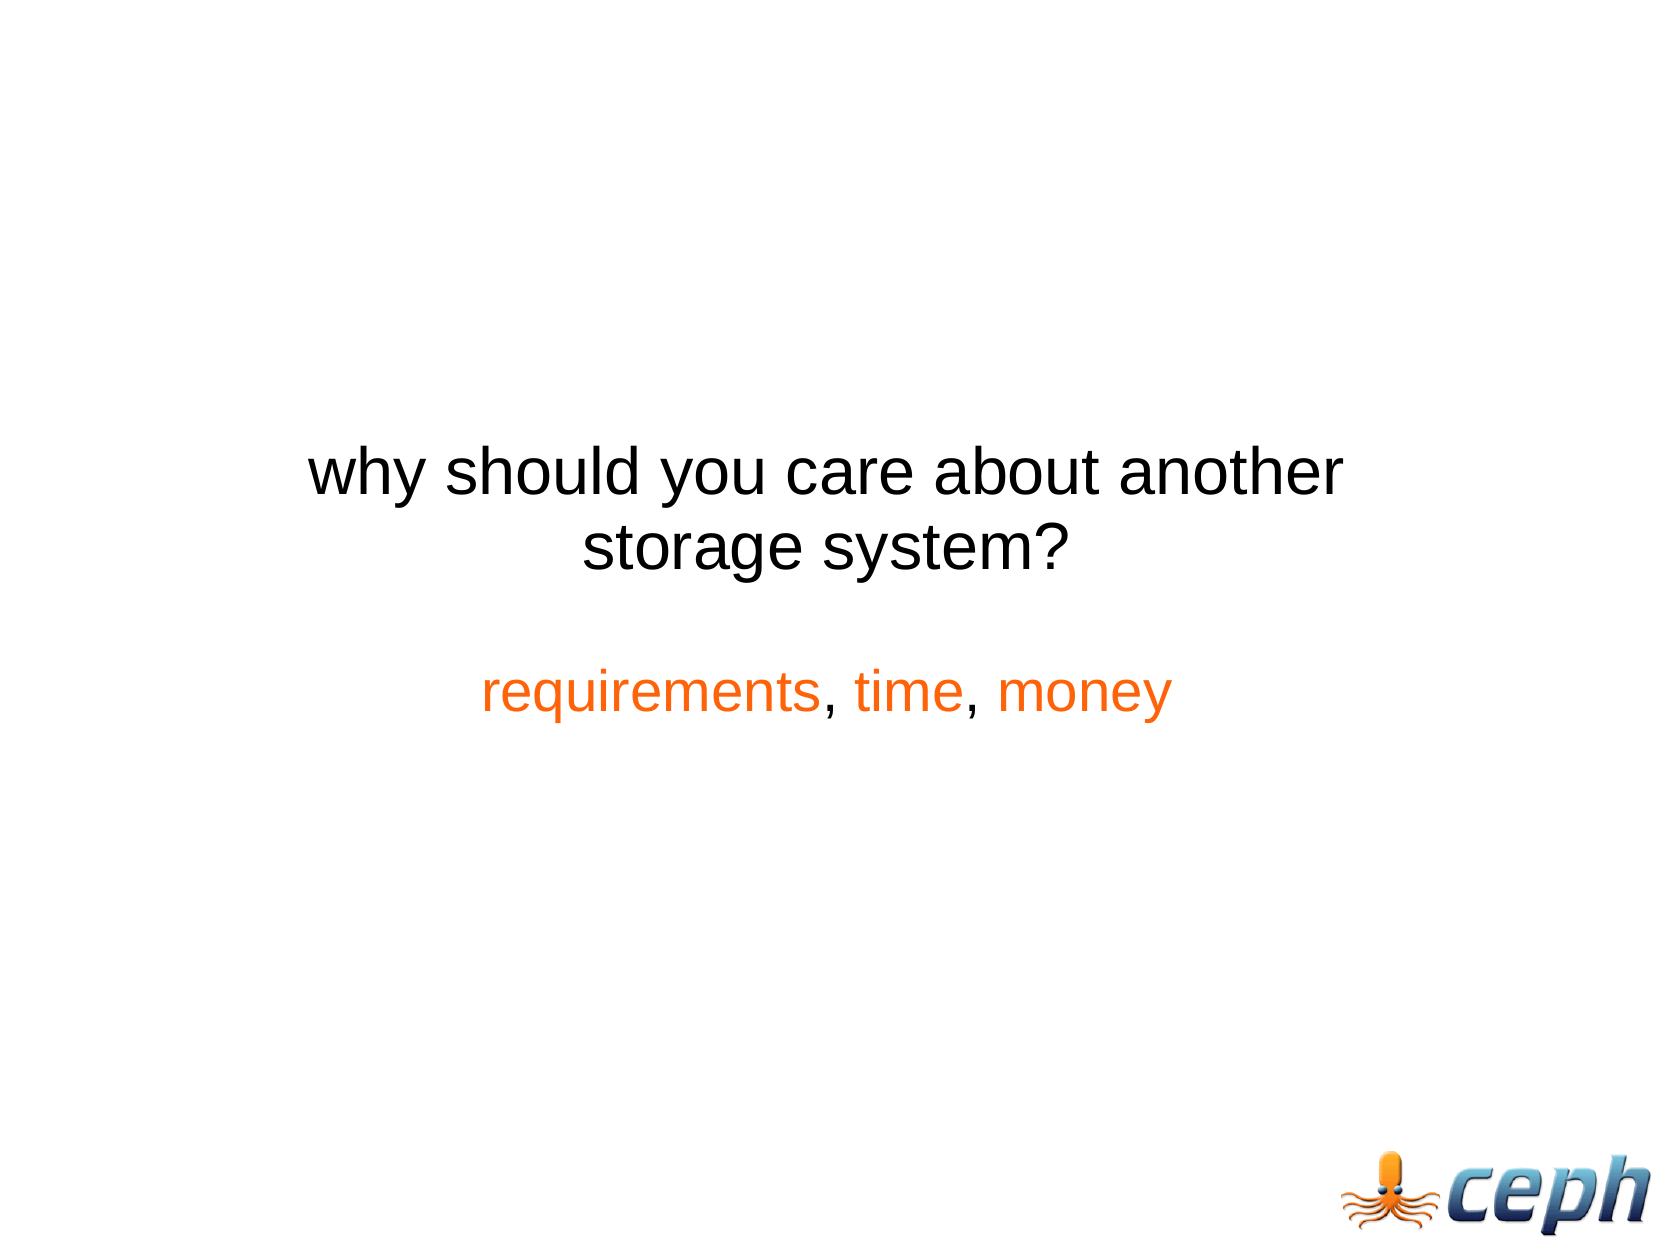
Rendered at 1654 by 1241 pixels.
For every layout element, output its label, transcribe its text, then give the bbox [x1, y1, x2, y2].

picture [1335, 1151, 1651, 1239]
subtitle why should you care about another storage system? requirements, time, money [82, 49, 1571, 1109]
